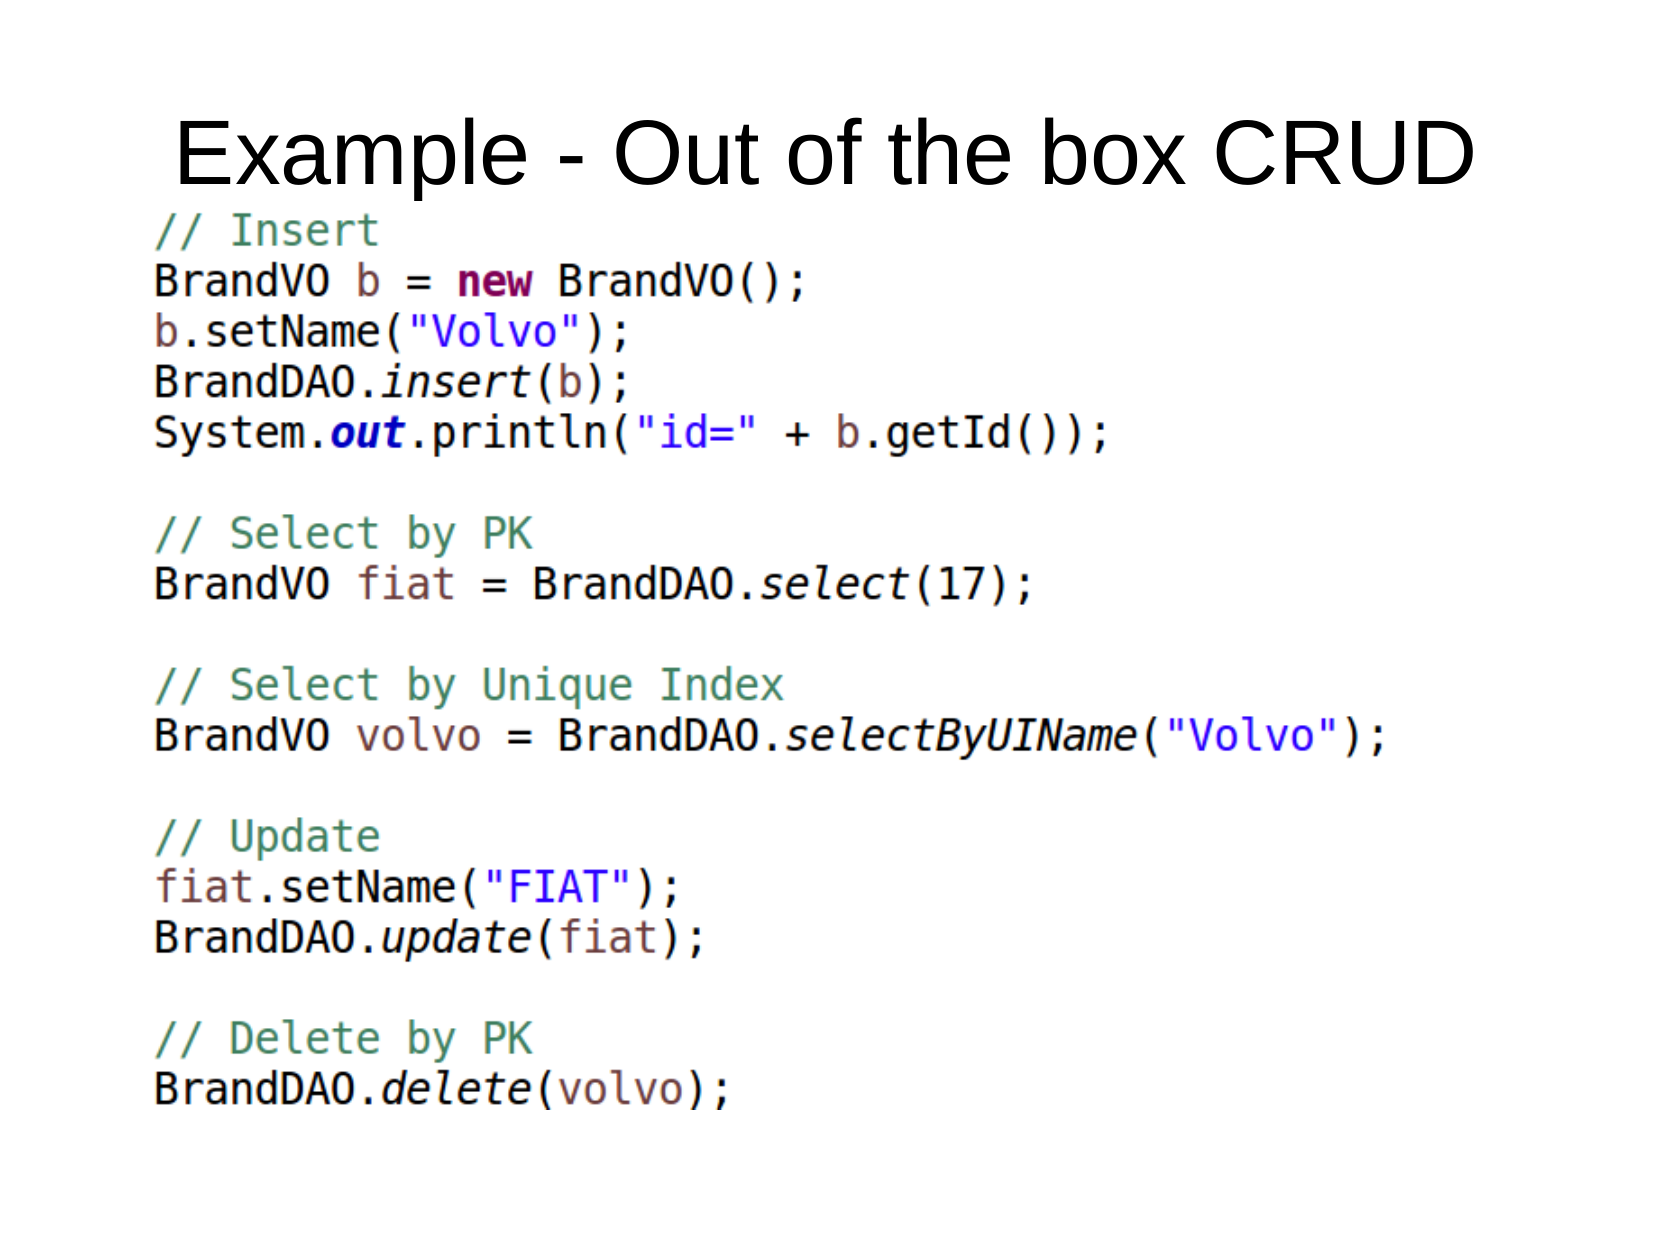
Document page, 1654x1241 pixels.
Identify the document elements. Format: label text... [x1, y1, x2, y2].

title Example - Out of the box CRUD [82, 49, 1571, 257]
picture [150, 201, 1396, 1111]
